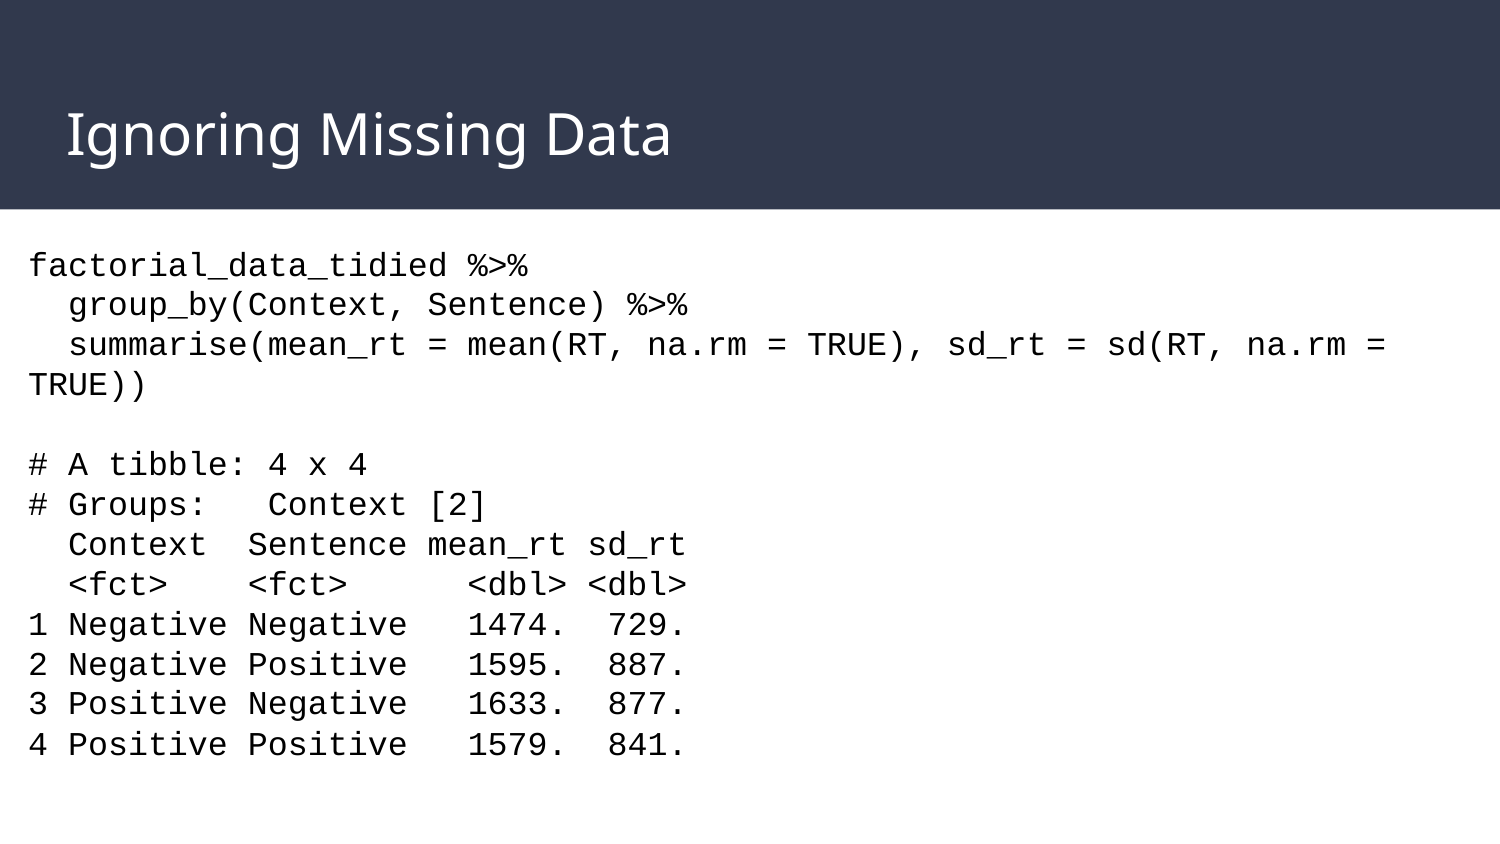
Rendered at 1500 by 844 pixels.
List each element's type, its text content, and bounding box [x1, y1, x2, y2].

title Ignoring Missing Data [51, 82, 1449, 185]
text_box factorial_data_tidied %>% group_by(Context, Sentence) %>% summarise(mean_rt = mean(RT, na.rm = TRUE), sd_rt = sd(RT, na.rm = TRUE)) # A tibble: 4 x 4 # Groups: Context [2] Context Sentence mean_rt sd_rt <fct> <fct> <dbl> <dbl> 1 Negative Negative 1474. 729. 2 Negative Positive 1595. 887. 3 Positive Negative 1633. 877. 4 Positive Positive 1579. 841. [13, 227, 1485, 826]
